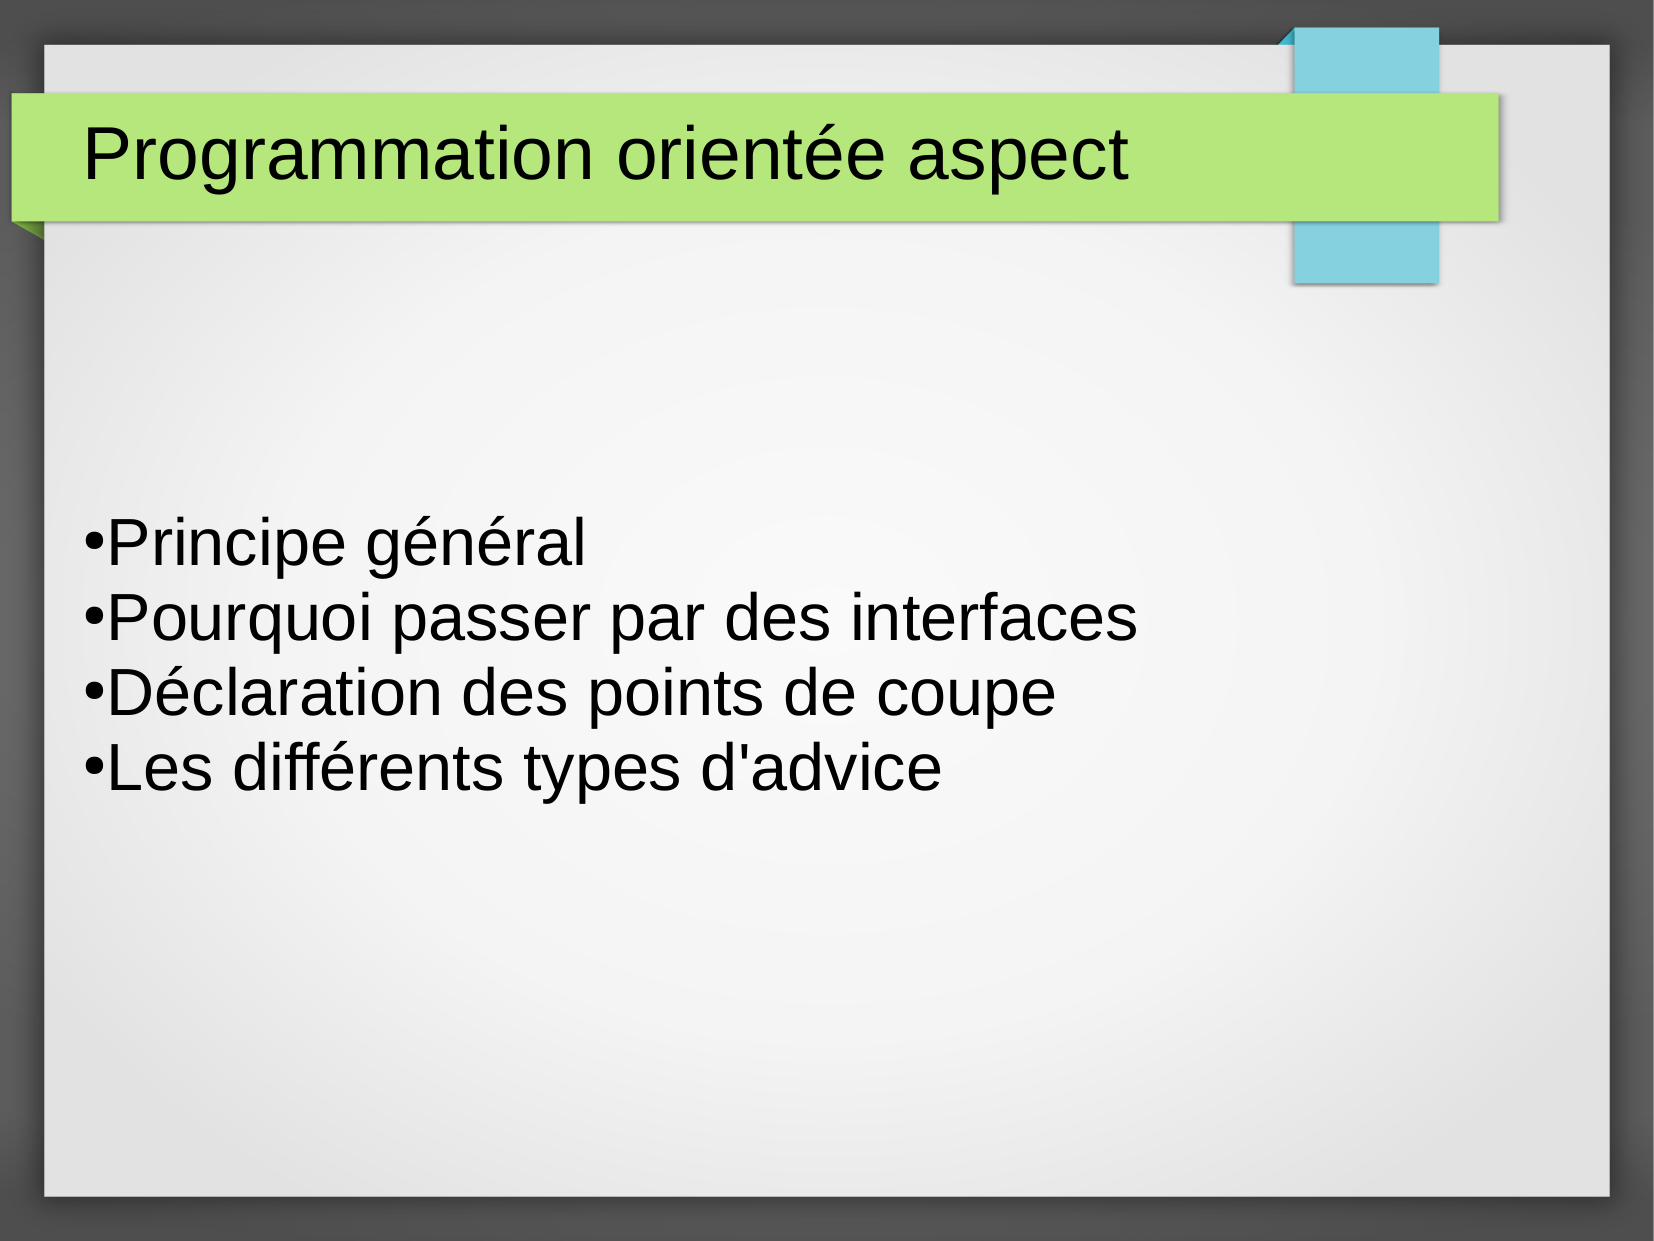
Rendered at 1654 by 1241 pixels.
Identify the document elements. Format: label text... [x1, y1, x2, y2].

title Programmation orientée aspect [82, 94, 1264, 213]
subtitle Principe général Pourquoi passer par des interfaces Déclaration des points de coupe Les différents types d'advice [82, 295, 1571, 1015]
picture [0, 0, 1654, 1241]
